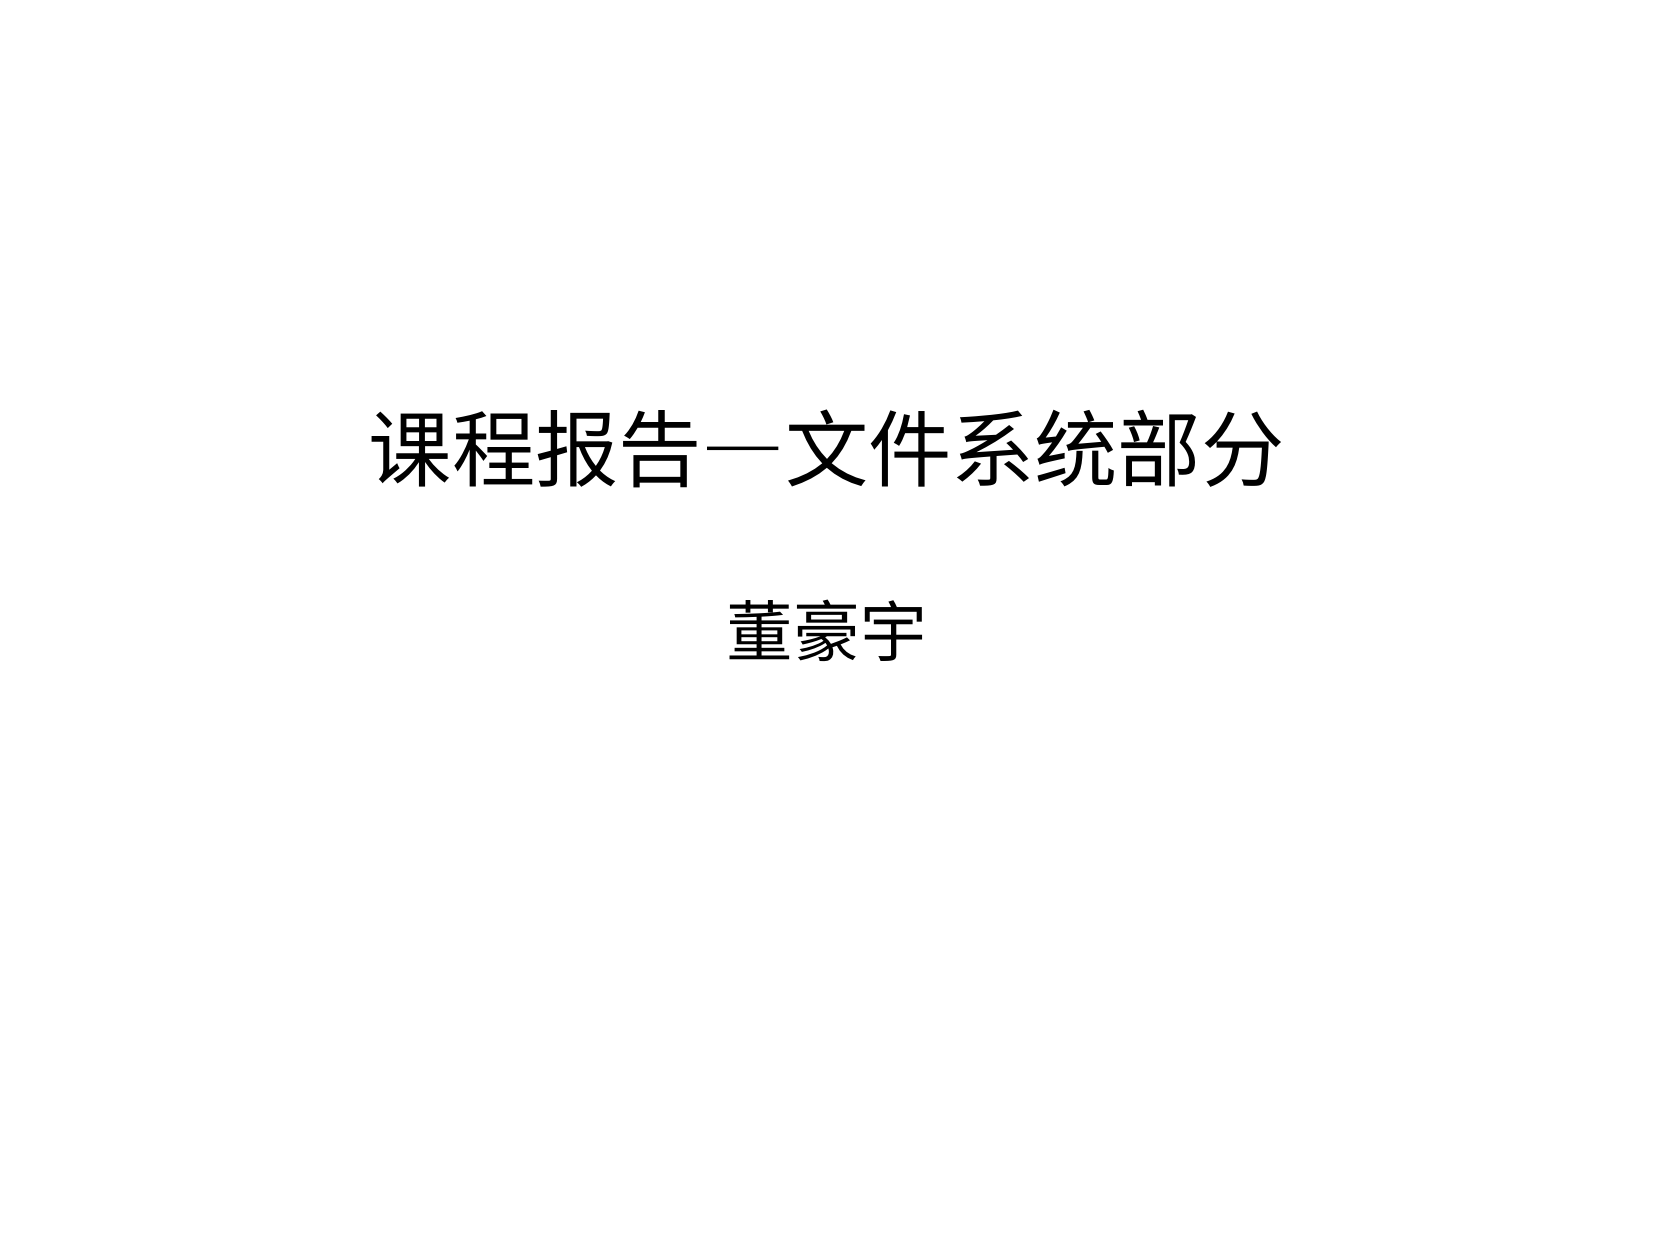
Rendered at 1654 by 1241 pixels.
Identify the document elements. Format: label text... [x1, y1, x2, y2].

subtitle 课程报告—文件系统部分 董豪宇 [82, 49, 1571, 1010]
